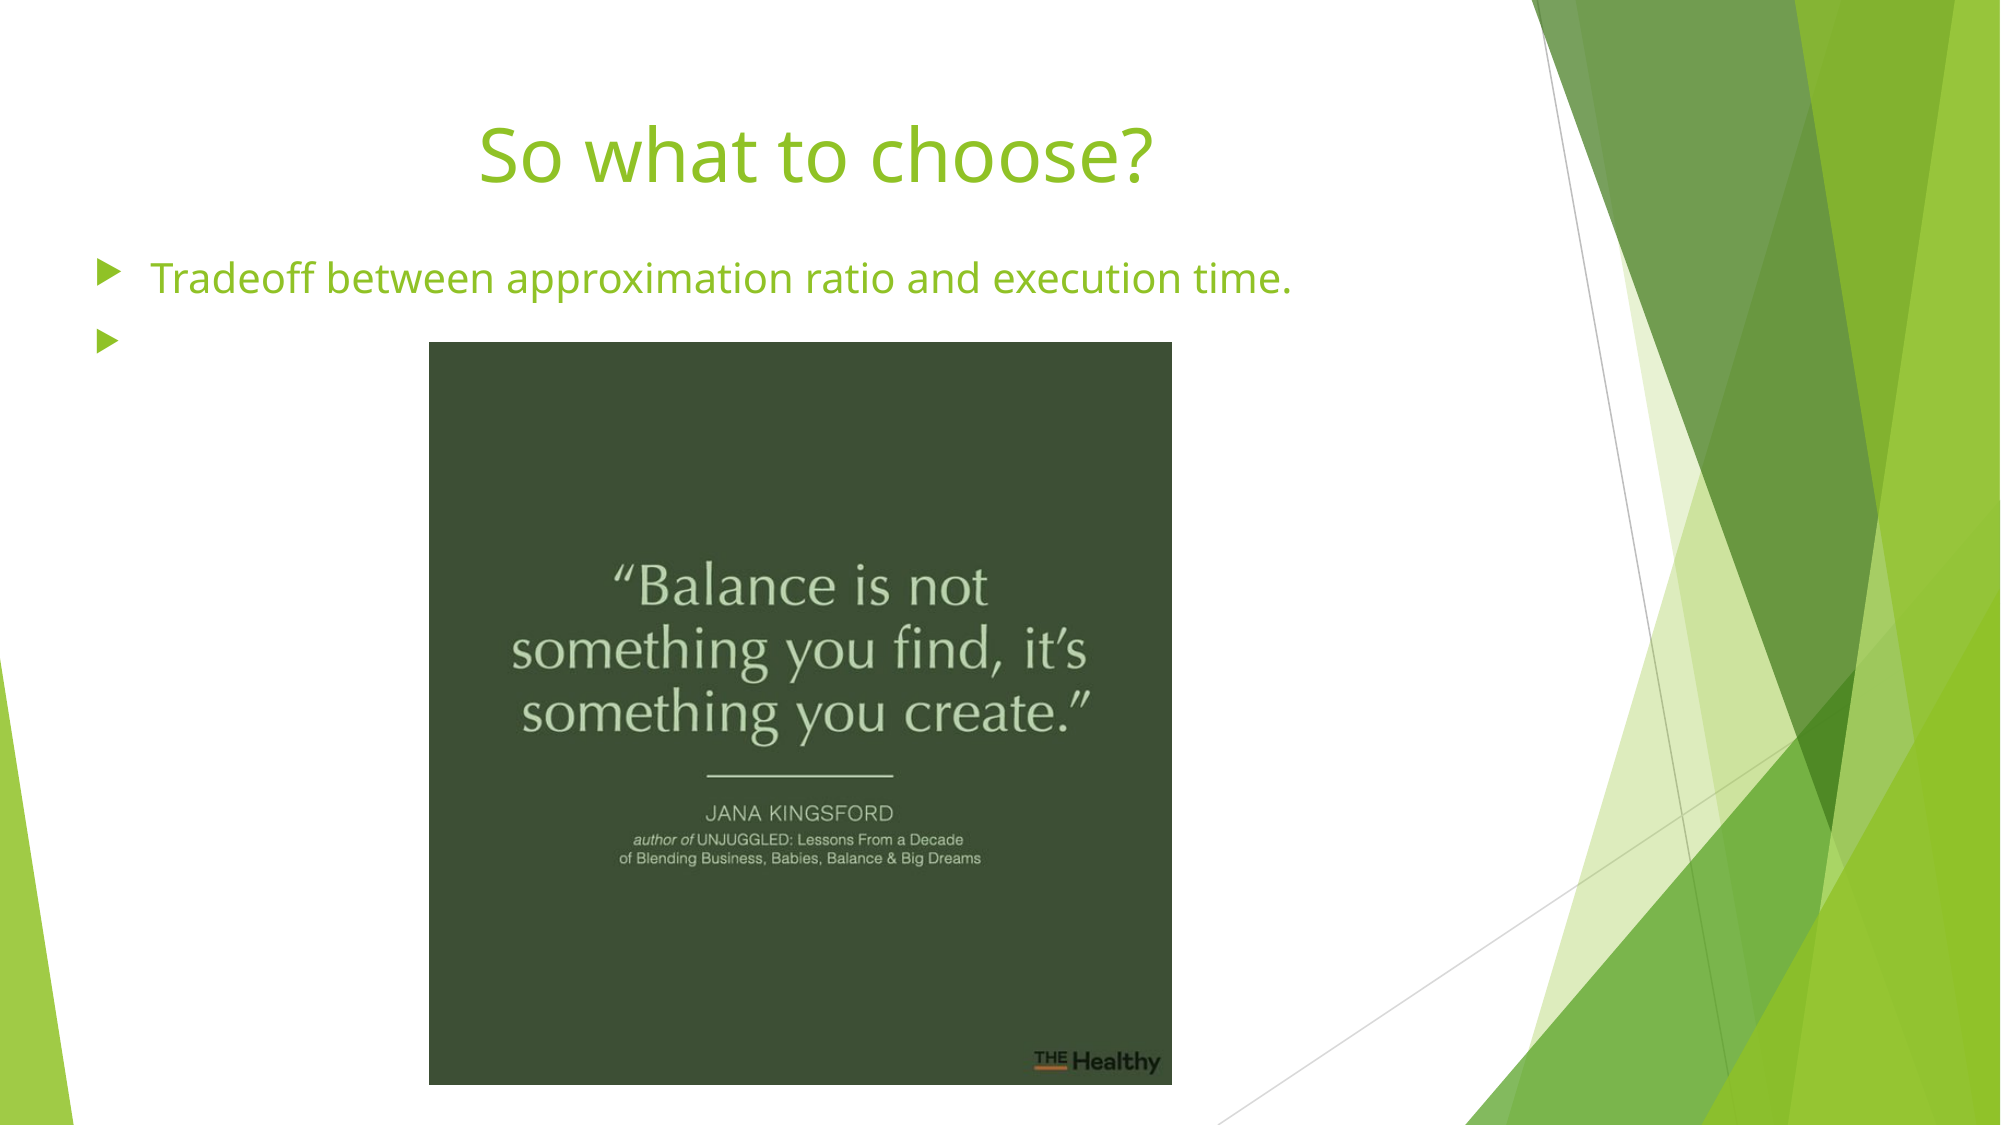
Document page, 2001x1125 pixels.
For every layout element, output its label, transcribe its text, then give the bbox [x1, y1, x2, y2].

title So what to choose? [111, 99, 1522, 317]
list Tradeoff between approximation ratio and execution time. [79, 244, 1490, 881]
picture [429, 342, 1172, 1085]
